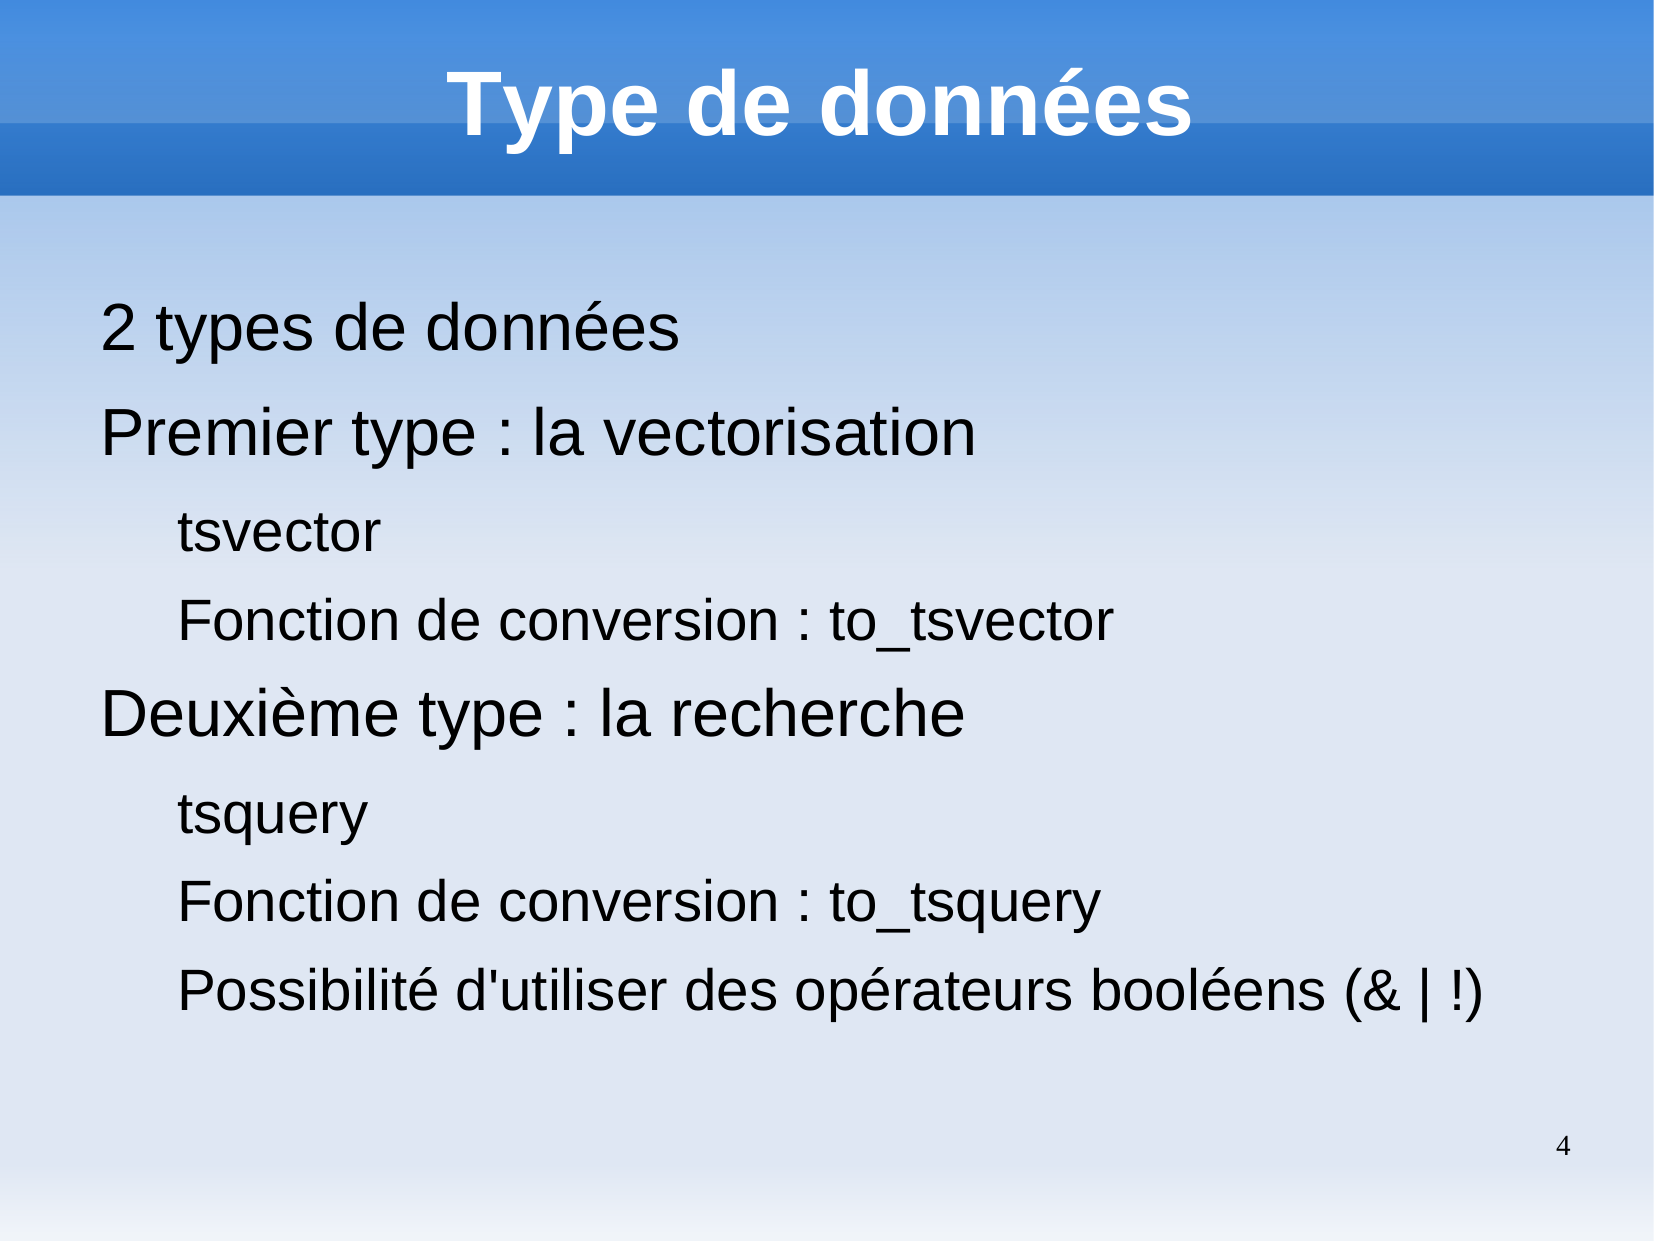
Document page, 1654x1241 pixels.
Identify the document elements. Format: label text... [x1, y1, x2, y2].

picture [0, 0, 1654, 1241]
list 2 types de données Premier type : la vectorisation tsvector Fonction de conversion : to_tsvector Deuxième type : la recherche tsquery Fonction de conversion : to_tsquery Possibilité d'utiliser des opérateurs booléens (& | !) [82, 290, 1571, 1094]
title Type de données [76, 7, 1565, 200]
